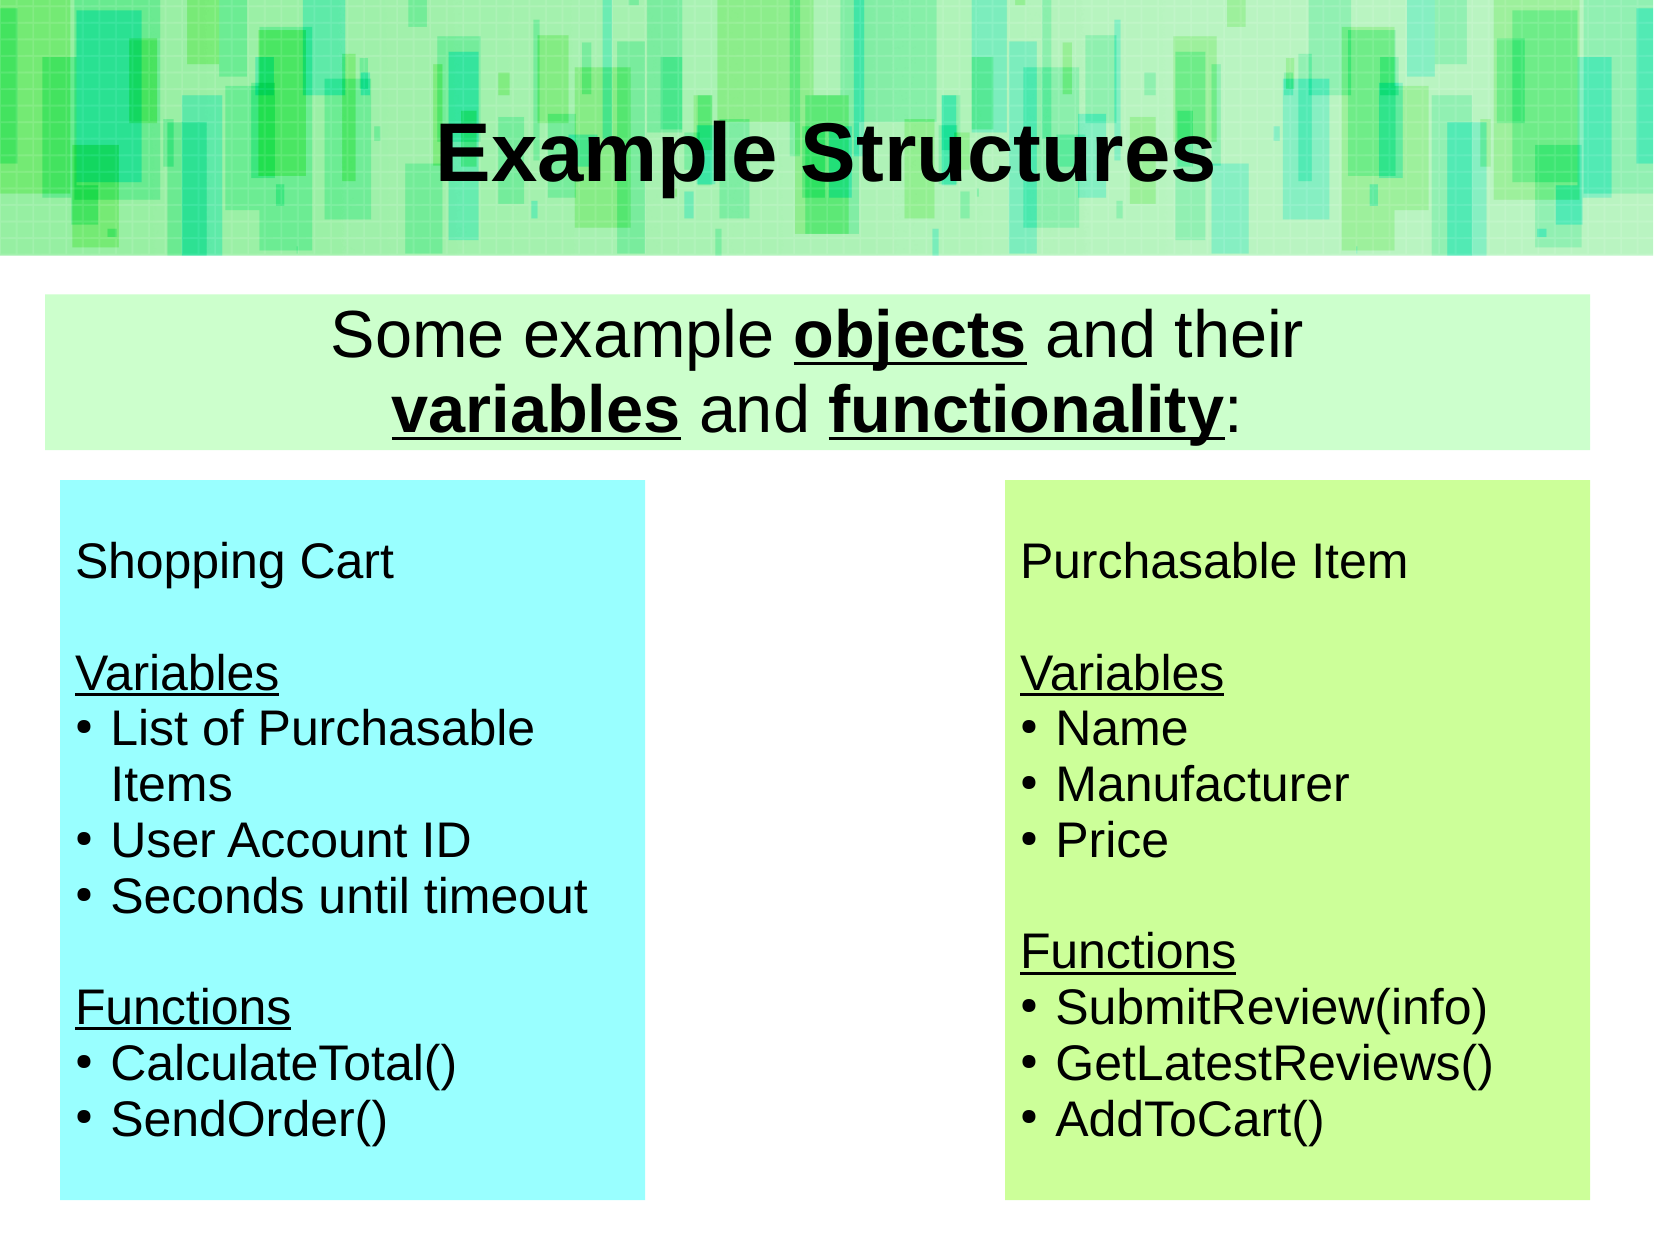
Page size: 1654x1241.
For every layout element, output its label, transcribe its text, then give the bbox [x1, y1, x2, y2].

title Example Structures [82, 49, 1571, 257]
picture [0, 0, 1654, 1241]
text_box Purchasable Item Variables Name Manufacturer Price Functions SubmitReview(info) GetLatestReviews() AddToCart() [1005, 480, 1591, 1201]
text_box Shopping Cart Variables List of Purchasable Items User Account ID Seconds until timeout Functions CalculateTotal() SendOrder() [60, 480, 646, 1201]
text_box Some example objects and their variables and functionality: [45, 294, 1591, 451]
